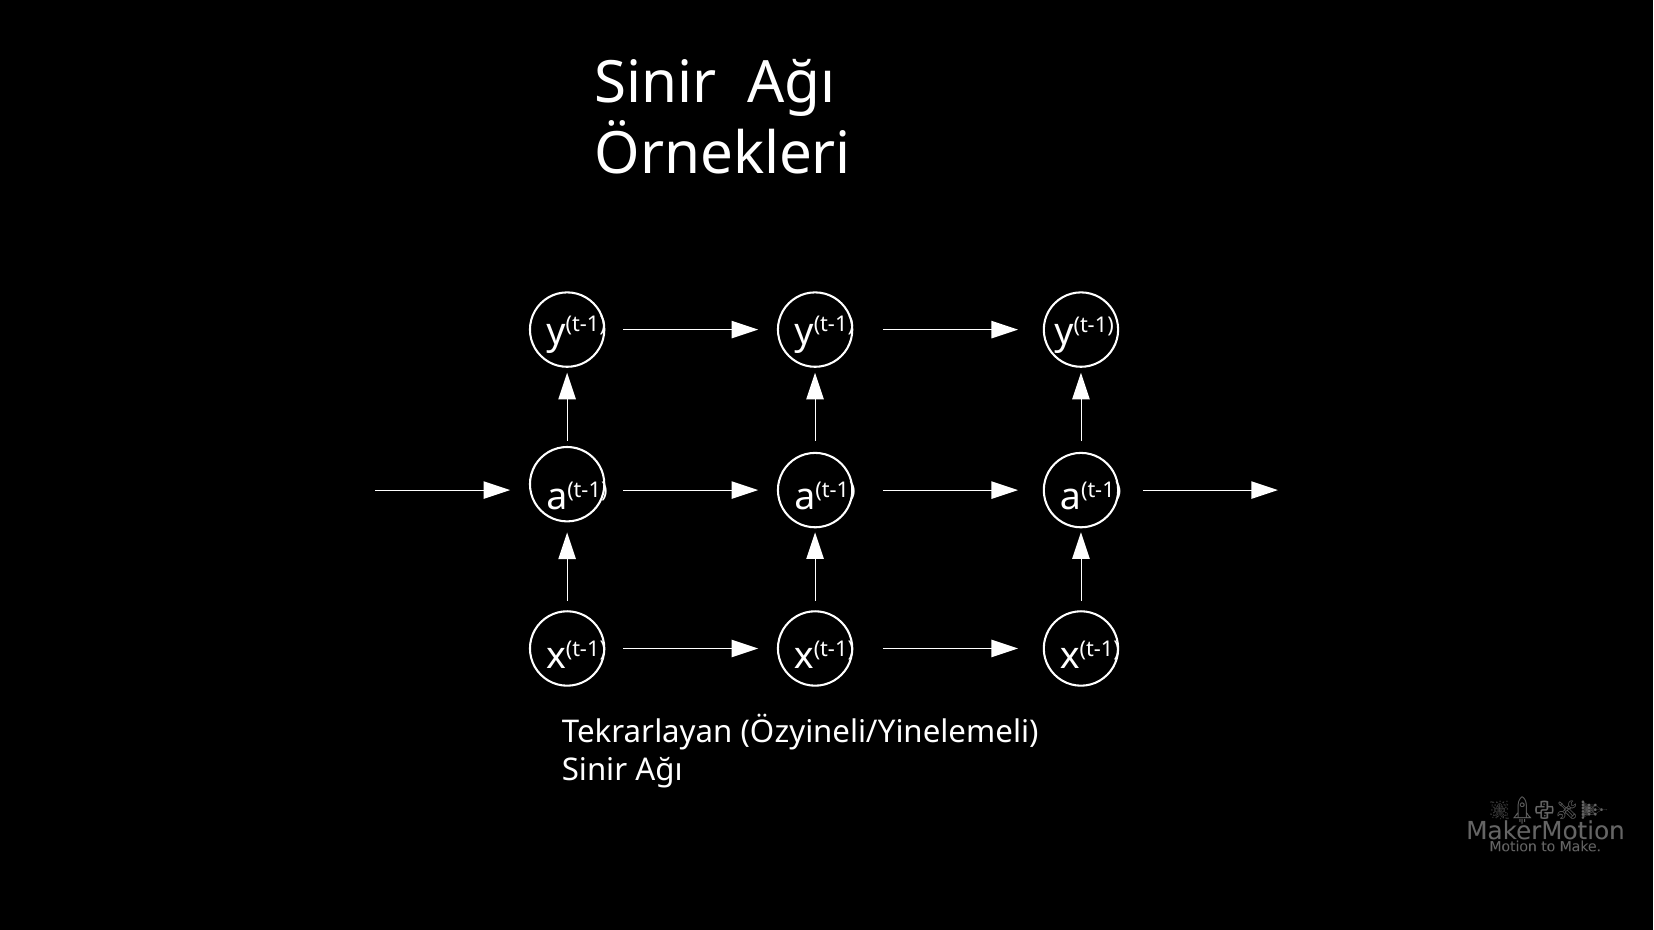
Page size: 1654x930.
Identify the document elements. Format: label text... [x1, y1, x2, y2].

picture [1440, 719, 1651, 930]
text_box y(t-1) [1039, 297, 1122, 356]
text_box y(t-1) [531, 296, 614, 355]
title Tekrarlayan (Özyineli/Yinelemeli) Sinir Ağı [546, 660, 1107, 841]
text_box y(t-1) [779, 296, 862, 356]
text_box x(t-1) [531, 621, 613, 680]
title Sinir Ağı Örnekleri [579, 26, 1074, 207]
text_box x(t-1) [779, 621, 861, 660]
text_box x(t-1) [1045, 621, 1127, 680]
text_box a(t-1) [531, 462, 613, 521]
text_box a(t-1) [779, 462, 861, 521]
text_box a(t-1) [1045, 462, 1127, 521]
